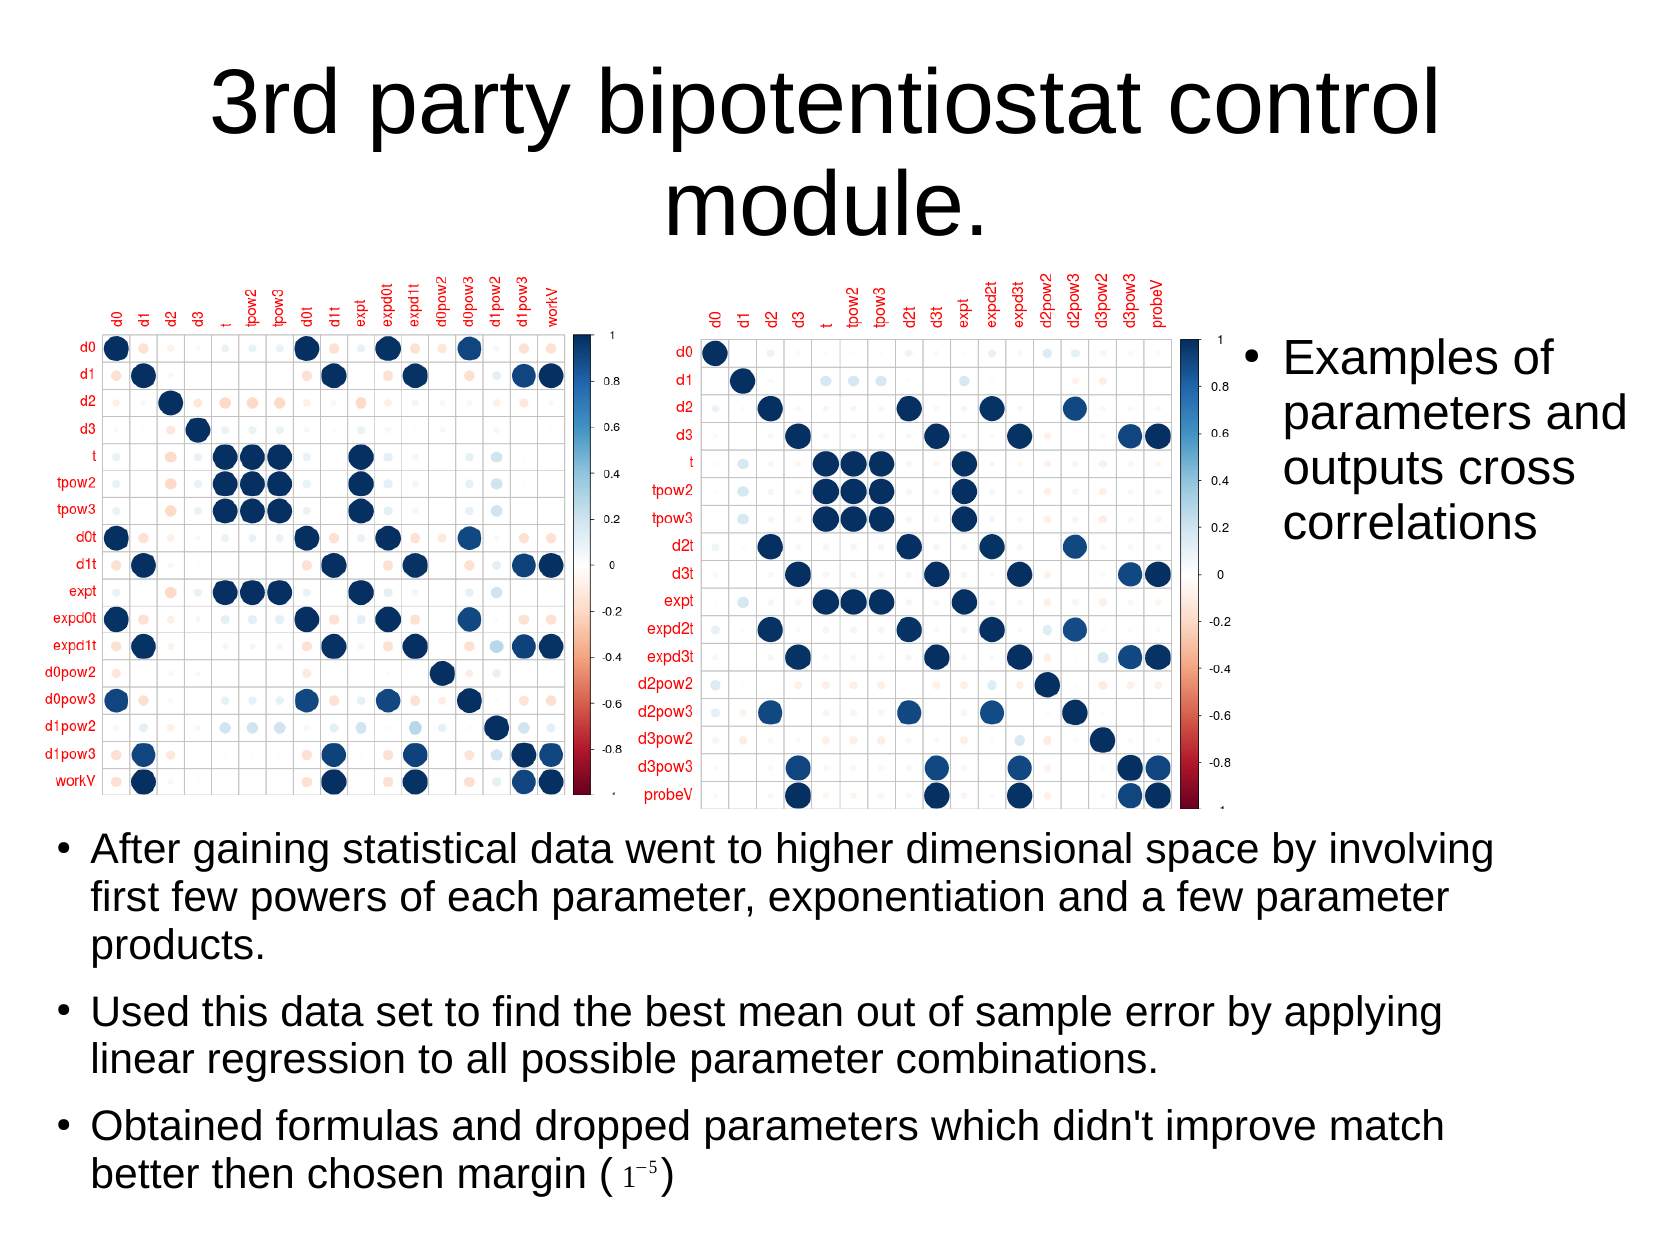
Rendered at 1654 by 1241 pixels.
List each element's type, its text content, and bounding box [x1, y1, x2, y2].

title 3rd party bipotentiostat control module. [82, 49, 1571, 257]
picture [30, 265, 1231, 809]
chart [615, 1155, 751, 1231]
list After gaining statistical data went to higher dimensional space by involving first few powers of each parameter, exponentiation and a few parameter products. Used this data set to find the best mean out of sample error by applying linear regression to all possible parameter combinations. Obtained formulas and dropped parameters which didn't improve match better then chosen margin ( ) [45, 825, 1561, 1201]
list Examples of parameters and outputs cross correlations [1230, 330, 1636, 556]
